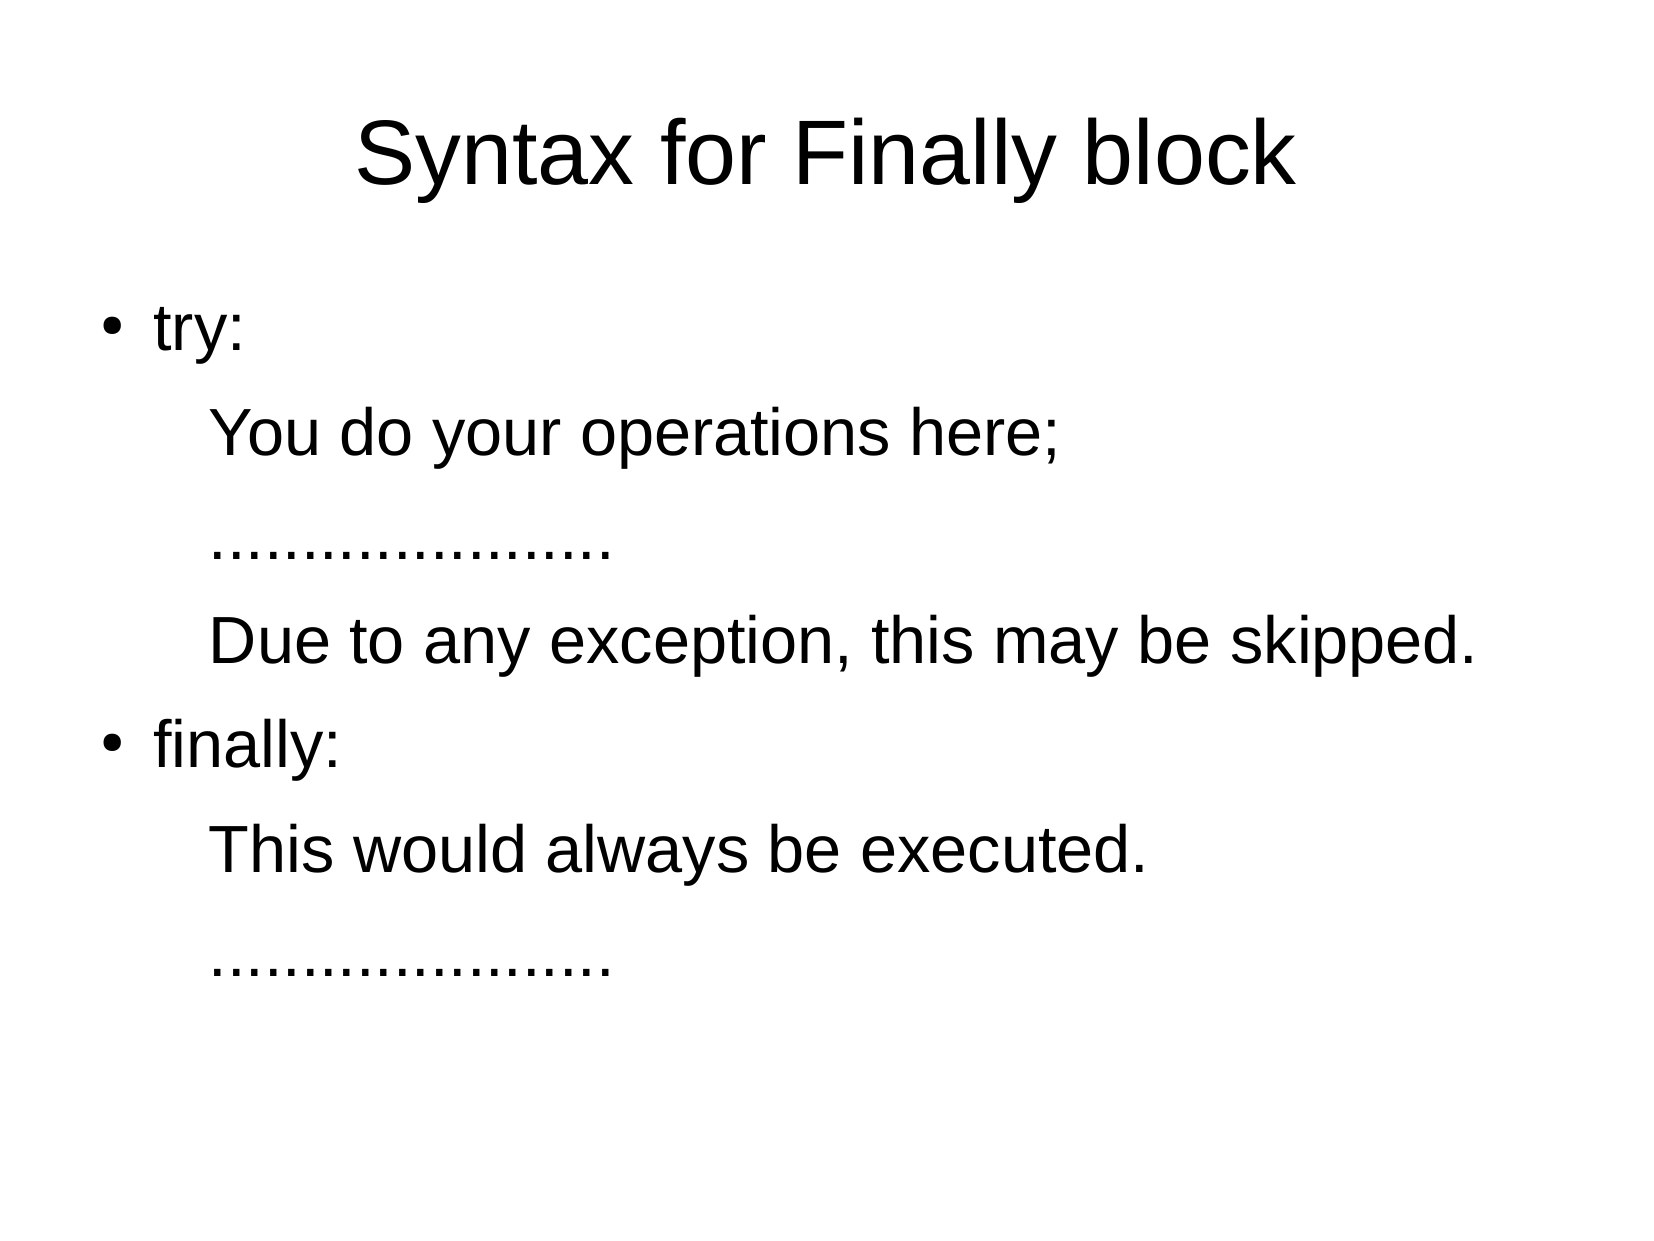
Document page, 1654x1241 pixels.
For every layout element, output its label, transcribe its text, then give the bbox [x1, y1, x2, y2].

title Syntax for Finally block [82, 49, 1571, 257]
list try: You do your operations here; ...................... Due to any exception, this may be skipped. finally: This would always be executed. ...................... [82, 290, 1571, 1010]
